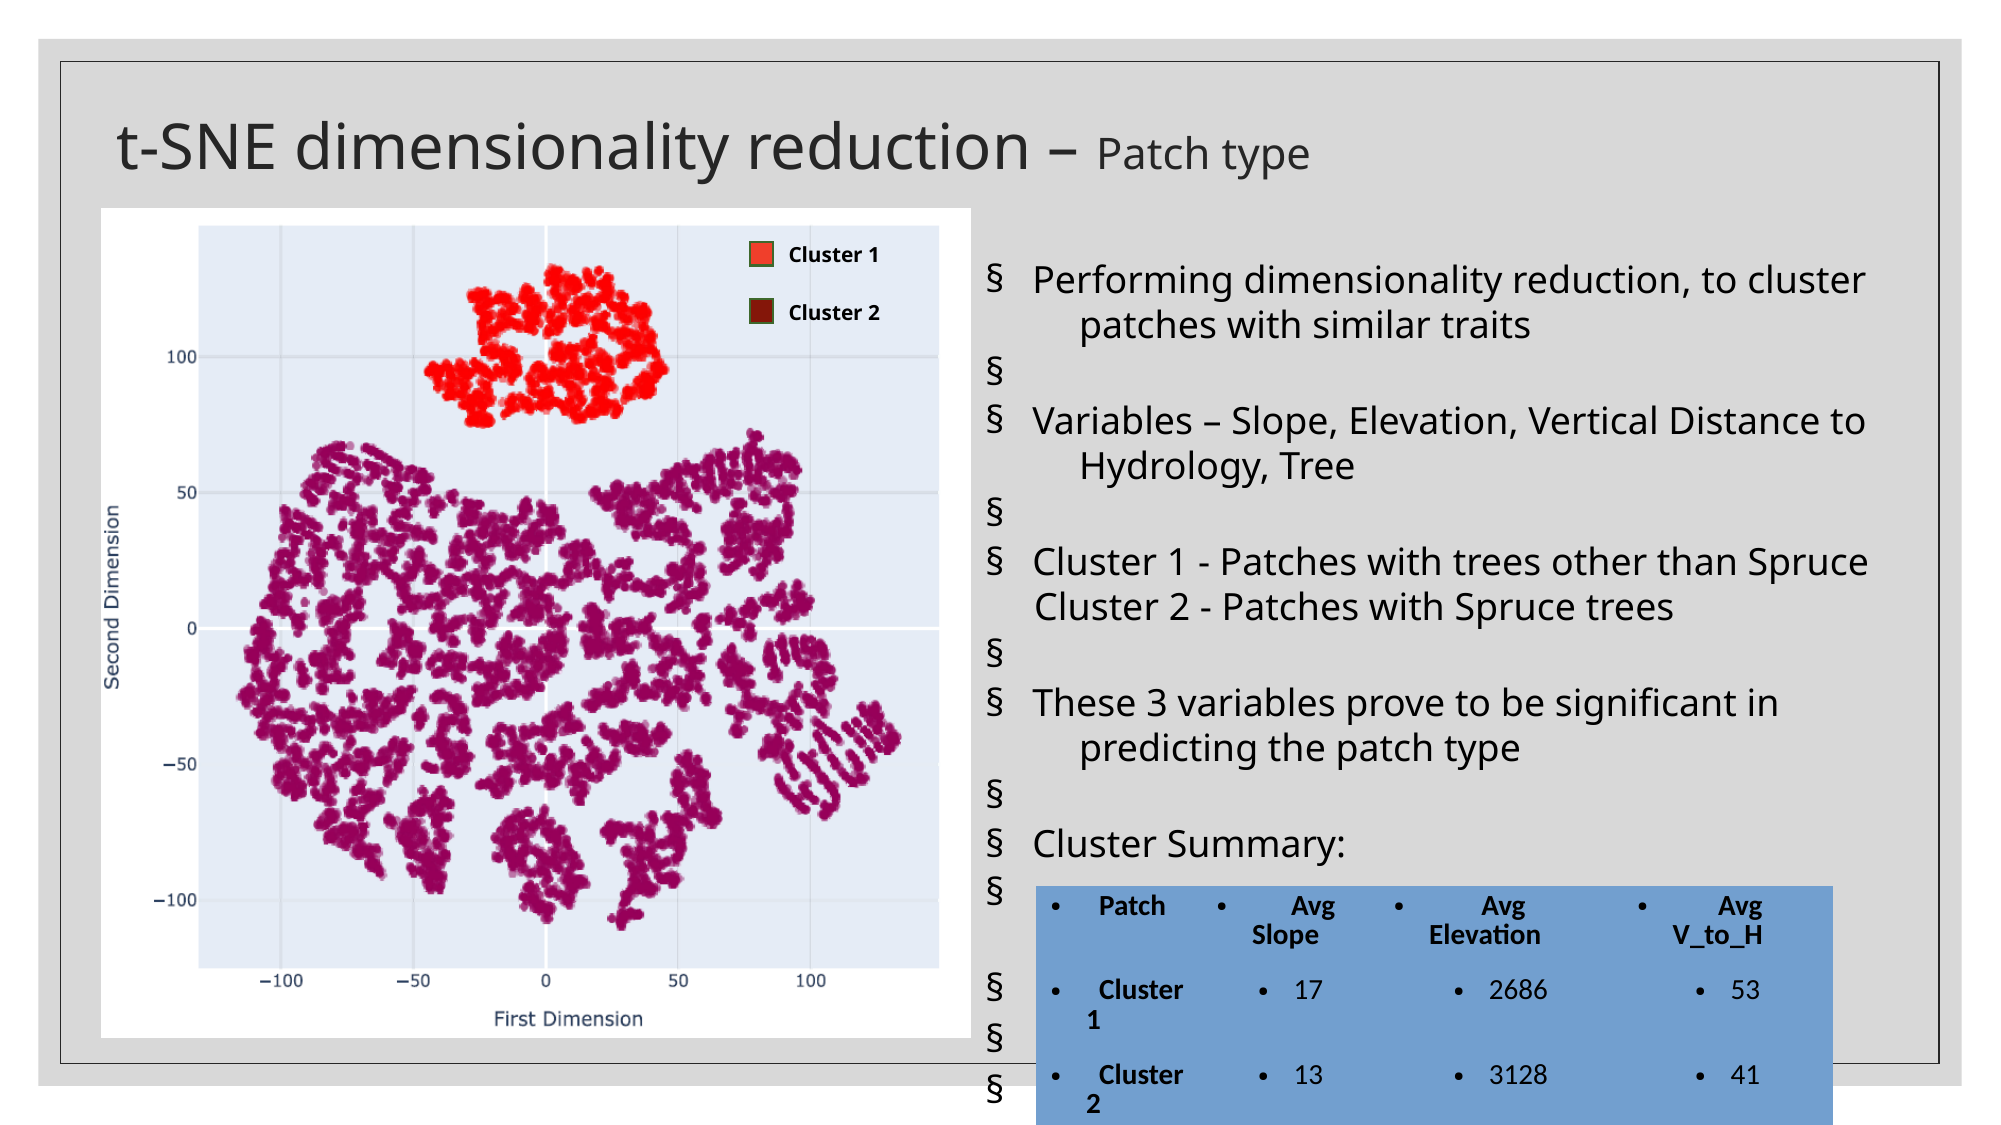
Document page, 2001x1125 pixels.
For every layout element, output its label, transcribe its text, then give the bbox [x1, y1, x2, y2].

table_header Avg Slope [1202, 886, 1379, 971]
table_cell Cluster 1 [1036, 971, 1202, 1055]
table_cell 13 [1202, 1055, 1379, 1125]
table_header Avg Elevation [1379, 886, 1623, 971]
text_box [750, 299, 773, 323]
table_header Avg V_to_H [1623, 886, 1833, 971]
table_cell 2686 [1379, 971, 1623, 1055]
table_cell 3128 [1379, 1055, 1623, 1125]
table_cell 53 [1623, 971, 1833, 1055]
text_box Cluster 2 [773, 292, 918, 333]
table_cell 17 [1202, 971, 1379, 1055]
text_box Cluster 1 [773, 234, 918, 276]
picture [101, 208, 971, 1038]
title t-SNE dimensionality reduction – Patch type [101, 106, 1926, 191]
table_header Patch [1036, 886, 1202, 971]
table_cell 41 [1623, 1055, 1833, 1125]
text_box Performing dimensionality reduction, to cluster patches with similar traits Variables – Slope, Elevation, Vertical Distance to Hydrology, Tree Cluster 1 - Patches with trees other than Spruce Cluster 2 - Patches with Spruce trees These 3 variables prove to be significant in predicting the patch type Cluster Summary: [970, 248, 1915, 1125]
text_box [750, 242, 773, 266]
table_cell Cluster 2 [1036, 1055, 1202, 1125]
